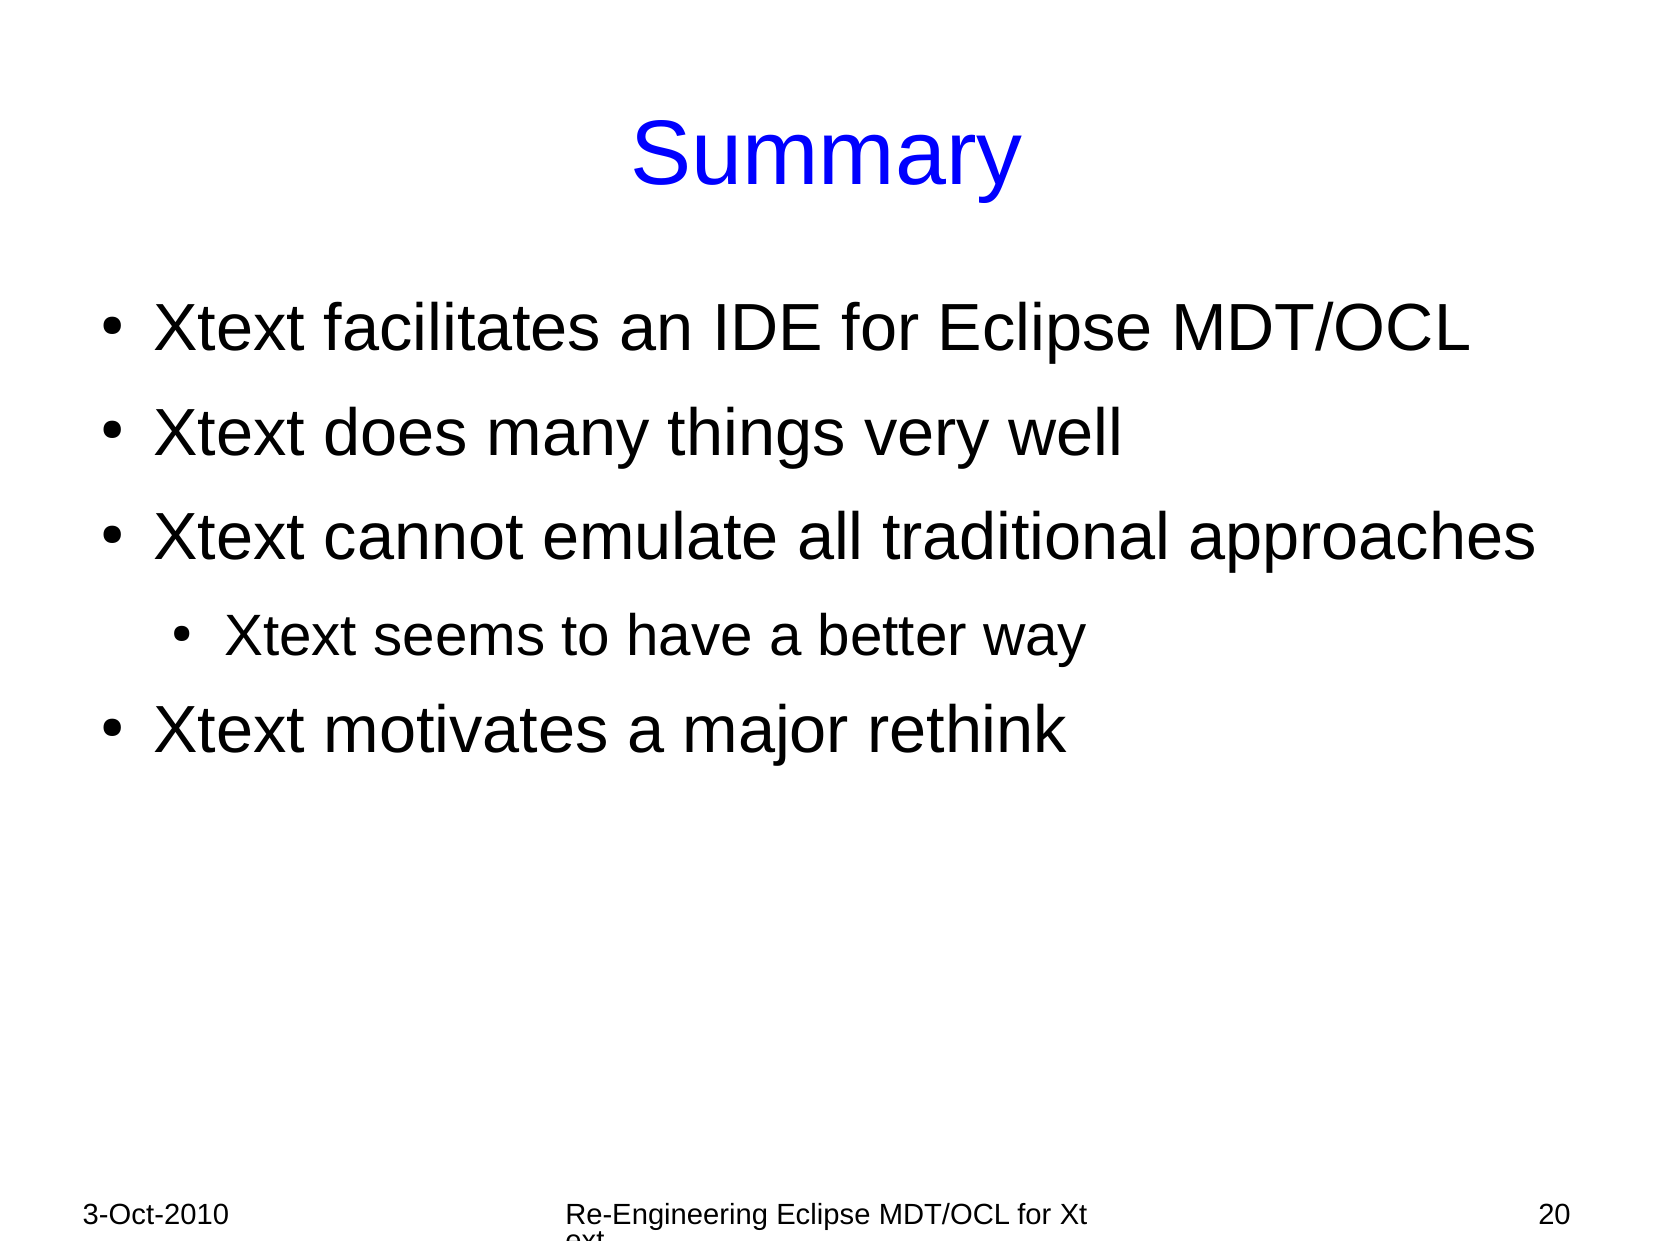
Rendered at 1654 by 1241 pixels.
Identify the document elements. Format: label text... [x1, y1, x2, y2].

title Summary [82, 49, 1571, 257]
list Xtext facilitates an IDE for Eclipse MDT/OCL Xtext does many things very well Xtext cannot emulate all traditional approaches Xtext seems to have a better way Xtext motivates a major rethink [82, 290, 1571, 1094]
